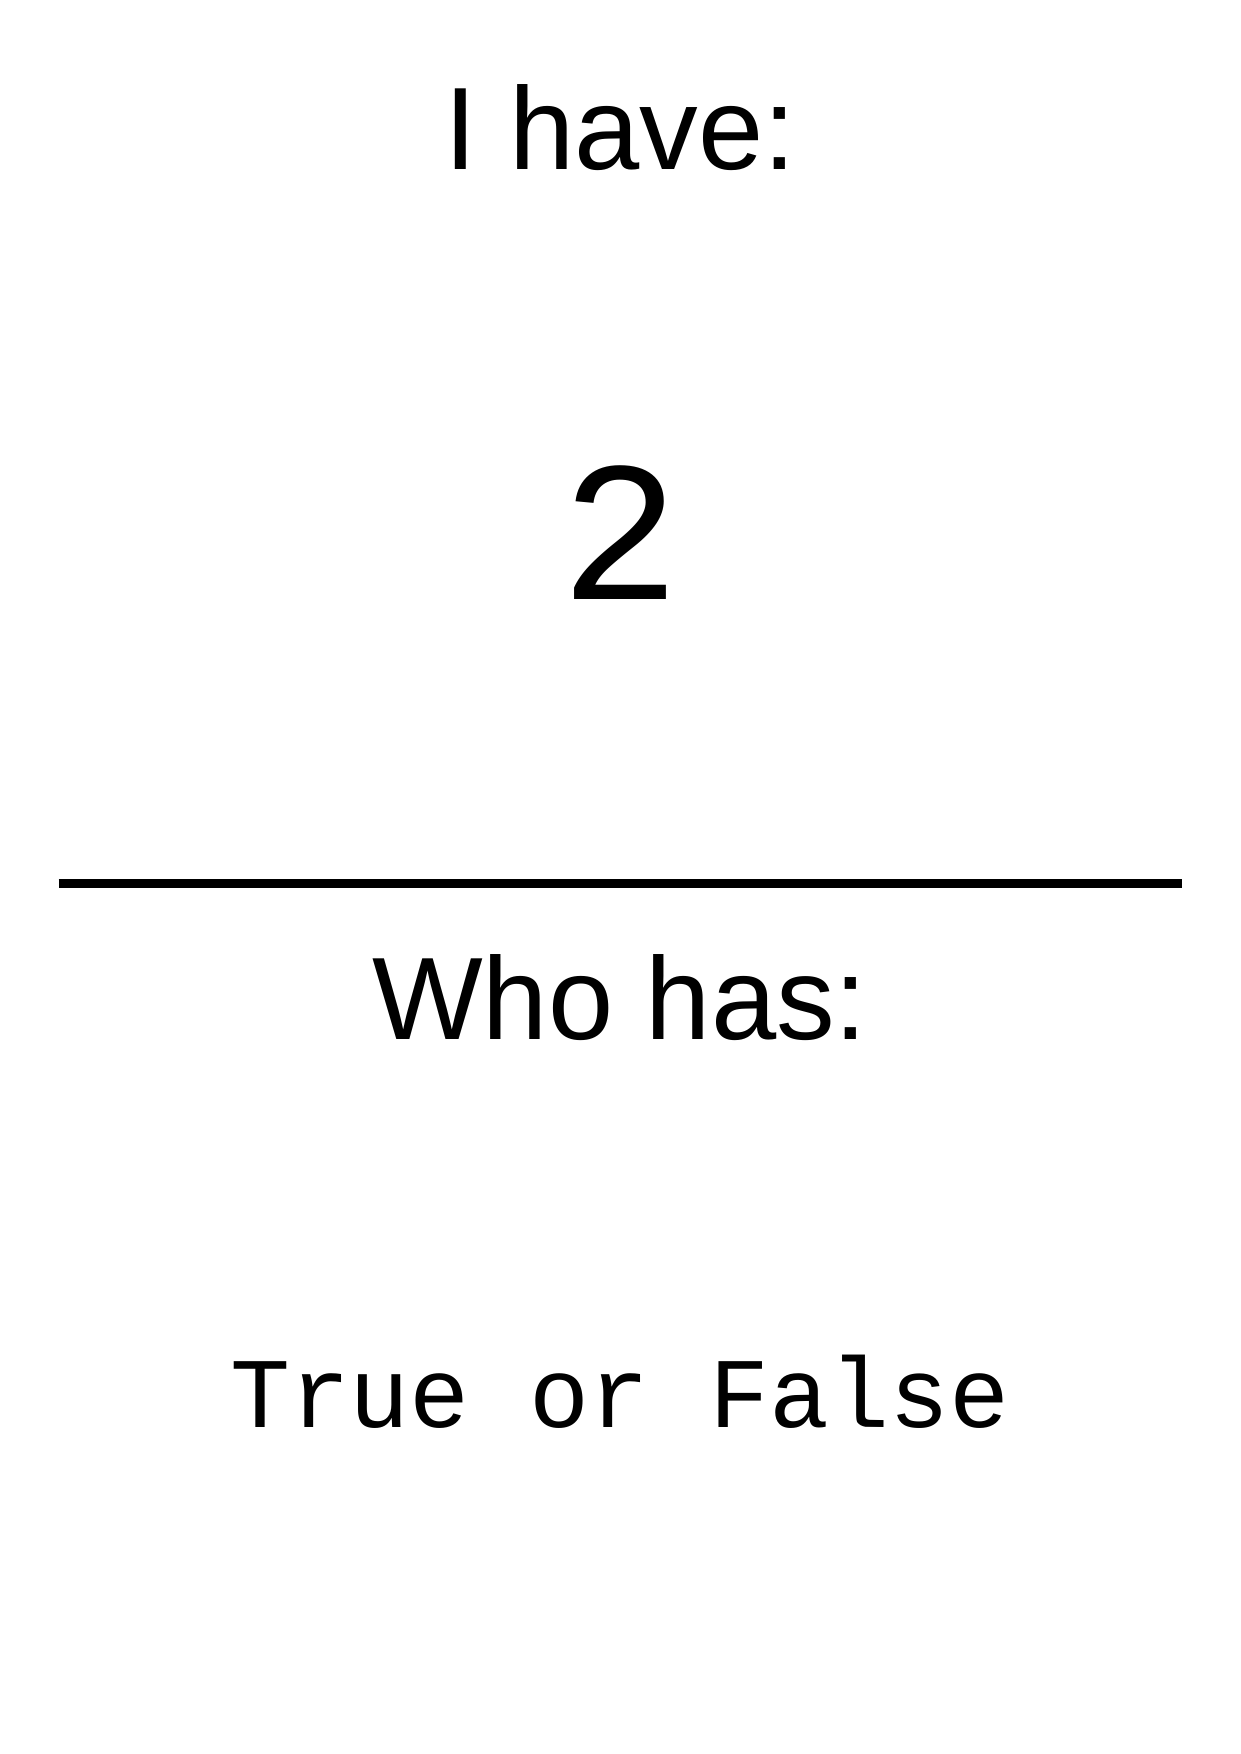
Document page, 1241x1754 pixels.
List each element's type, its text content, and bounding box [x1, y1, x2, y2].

text_box Who has: [58, 919, 1182, 1079]
text_box 2 [58, 268, 1182, 824]
text_box True or False [58, 1123, 1182, 1679]
subtitle I have: [58, 49, 1182, 209]
